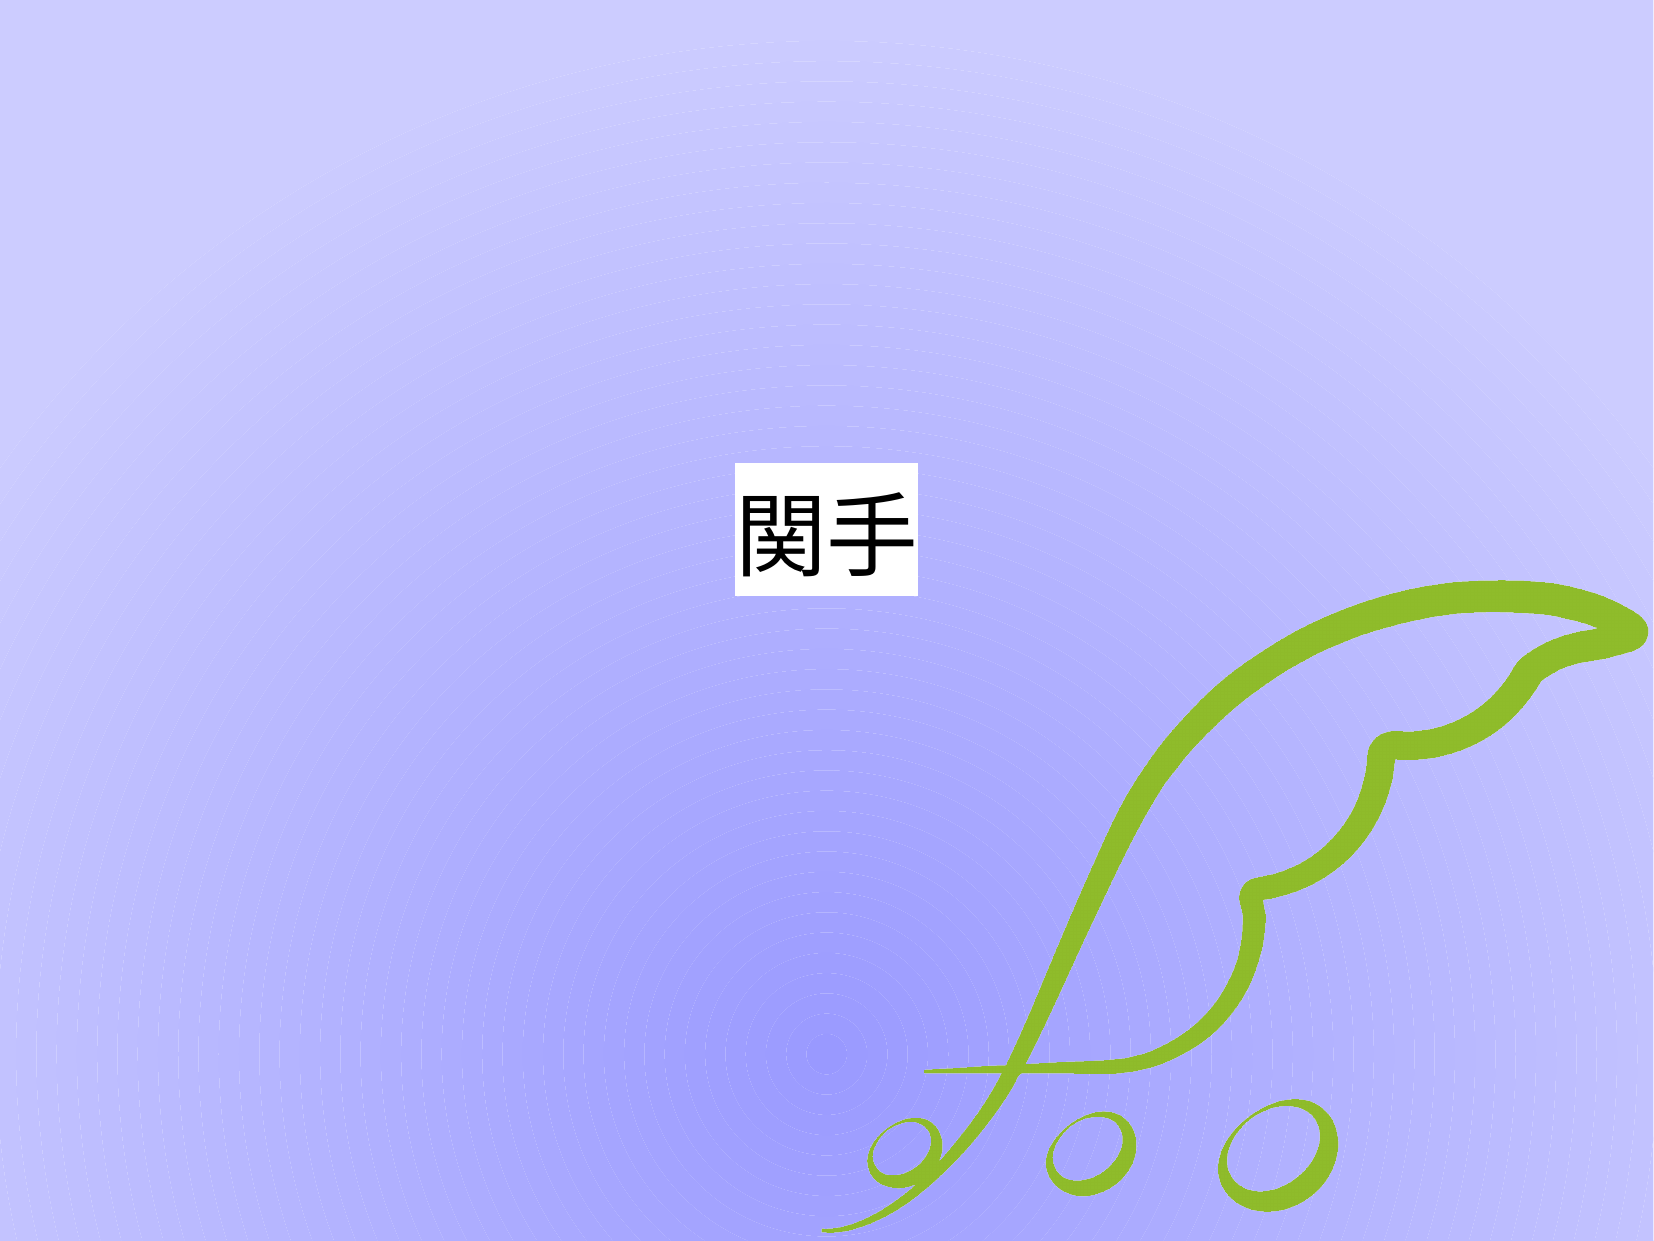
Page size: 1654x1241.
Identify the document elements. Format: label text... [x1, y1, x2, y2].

picture [820, 578, 1650, 1235]
subtitle 関手 [82, 49, 1571, 1010]
